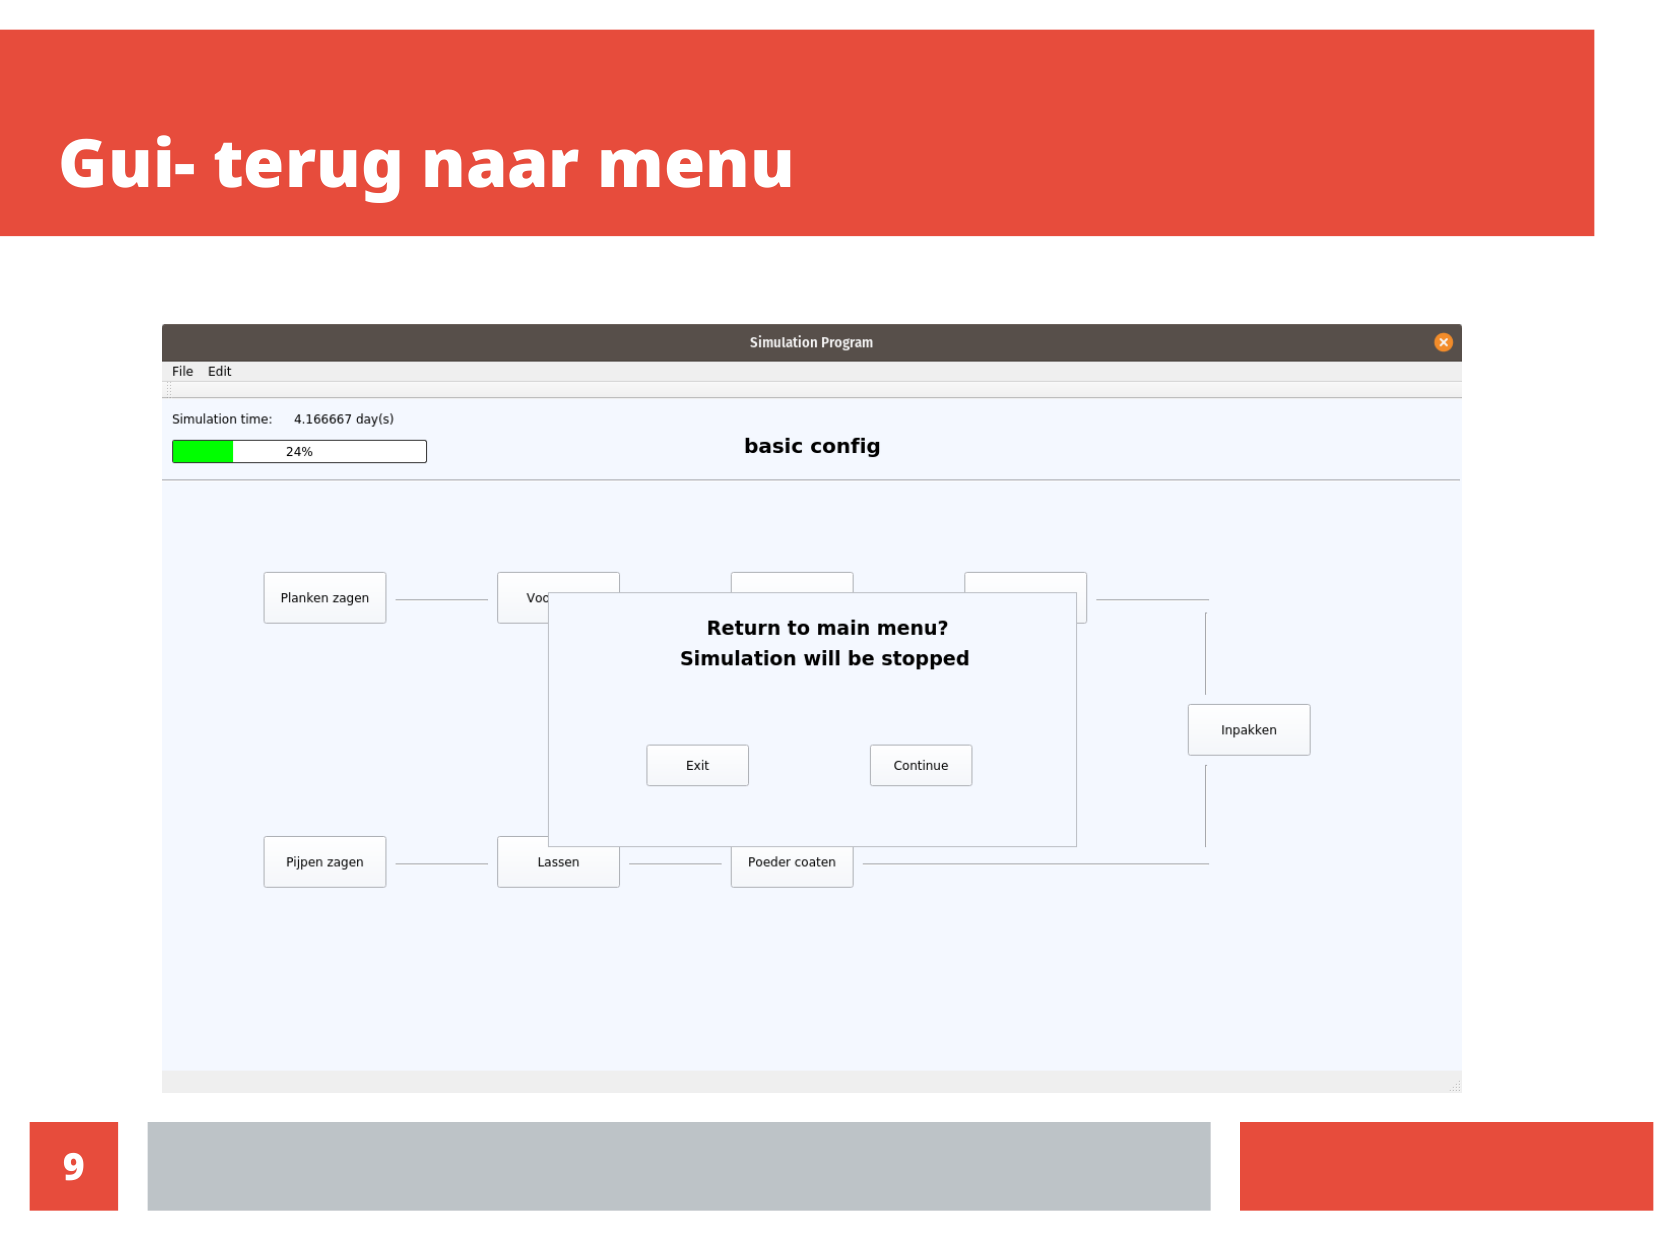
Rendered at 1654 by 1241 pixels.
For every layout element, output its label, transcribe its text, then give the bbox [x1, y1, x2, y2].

picture [162, 324, 1462, 1093]
title Gui- terug naar menu [59, 59, 1595, 207]
